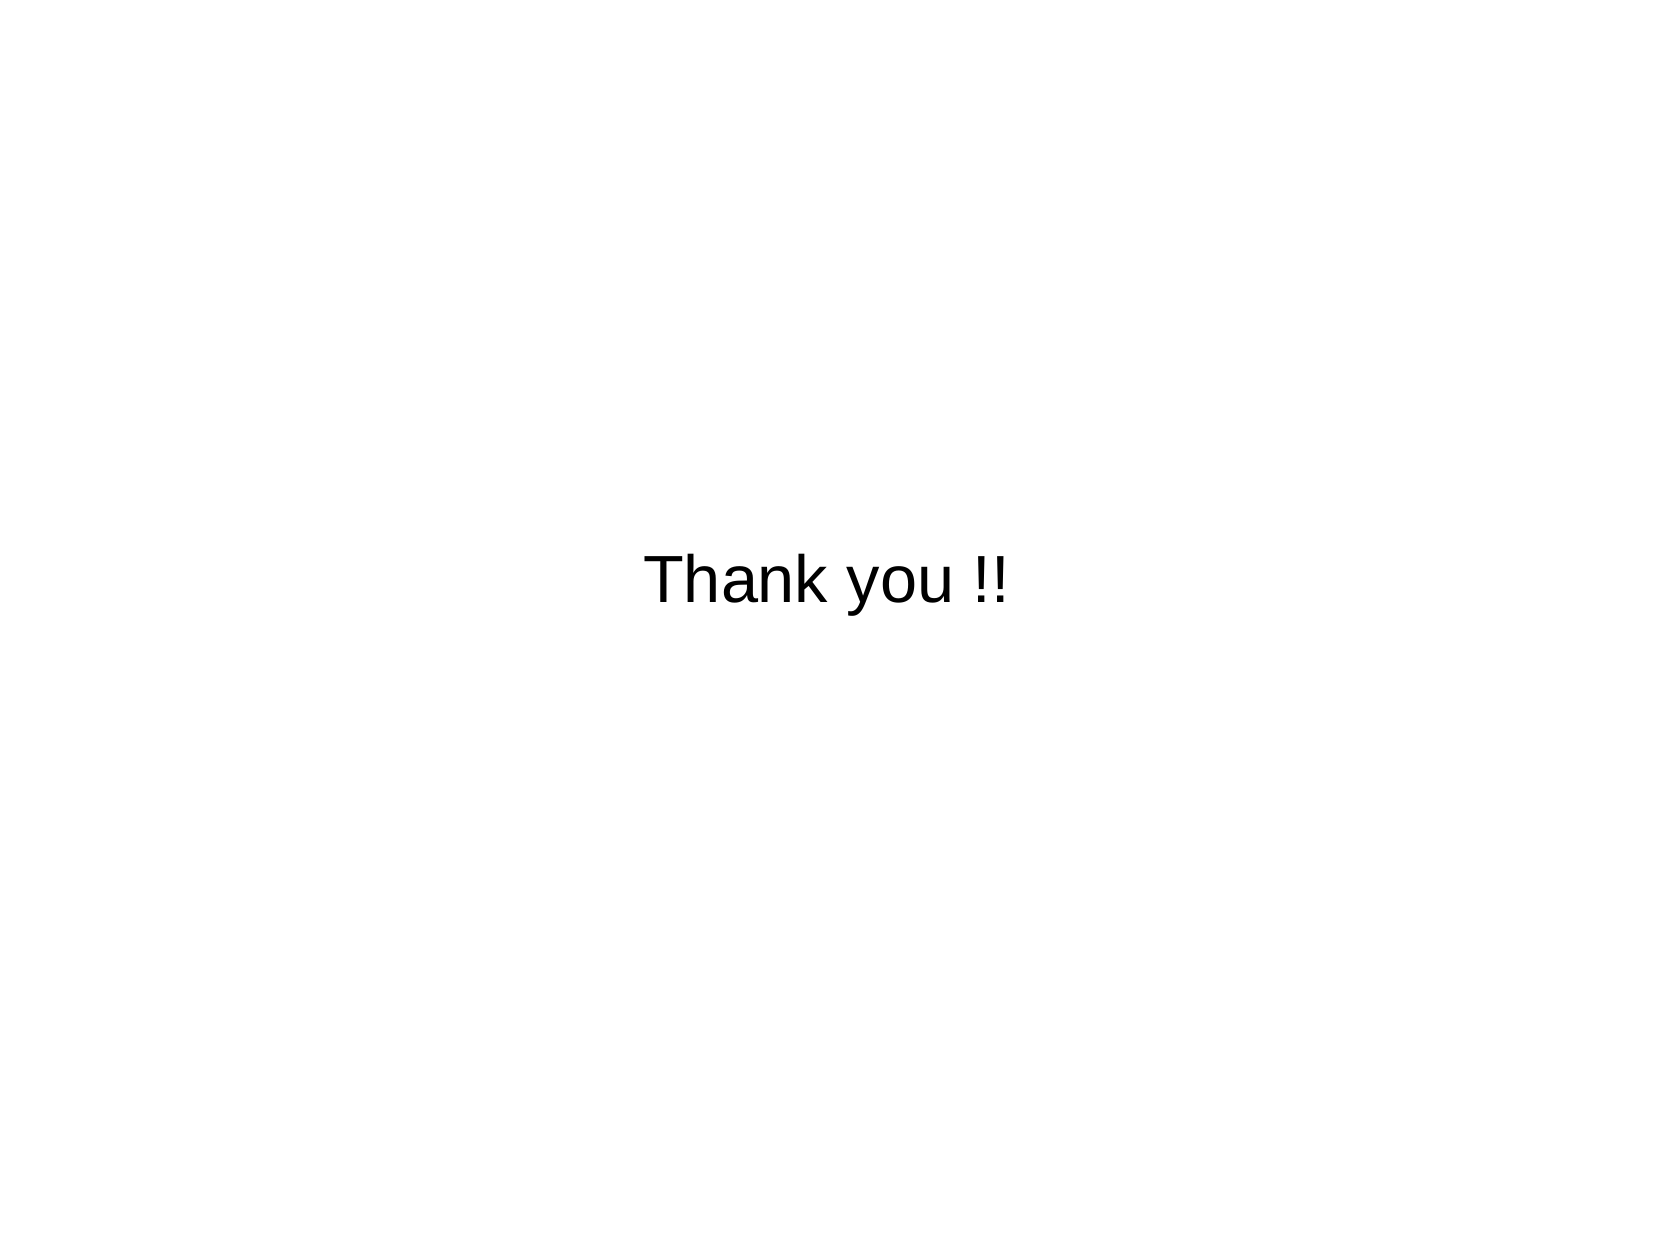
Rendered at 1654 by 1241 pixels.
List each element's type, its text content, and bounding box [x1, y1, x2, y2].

subtitle Thank you !! [82, 49, 1571, 1109]
